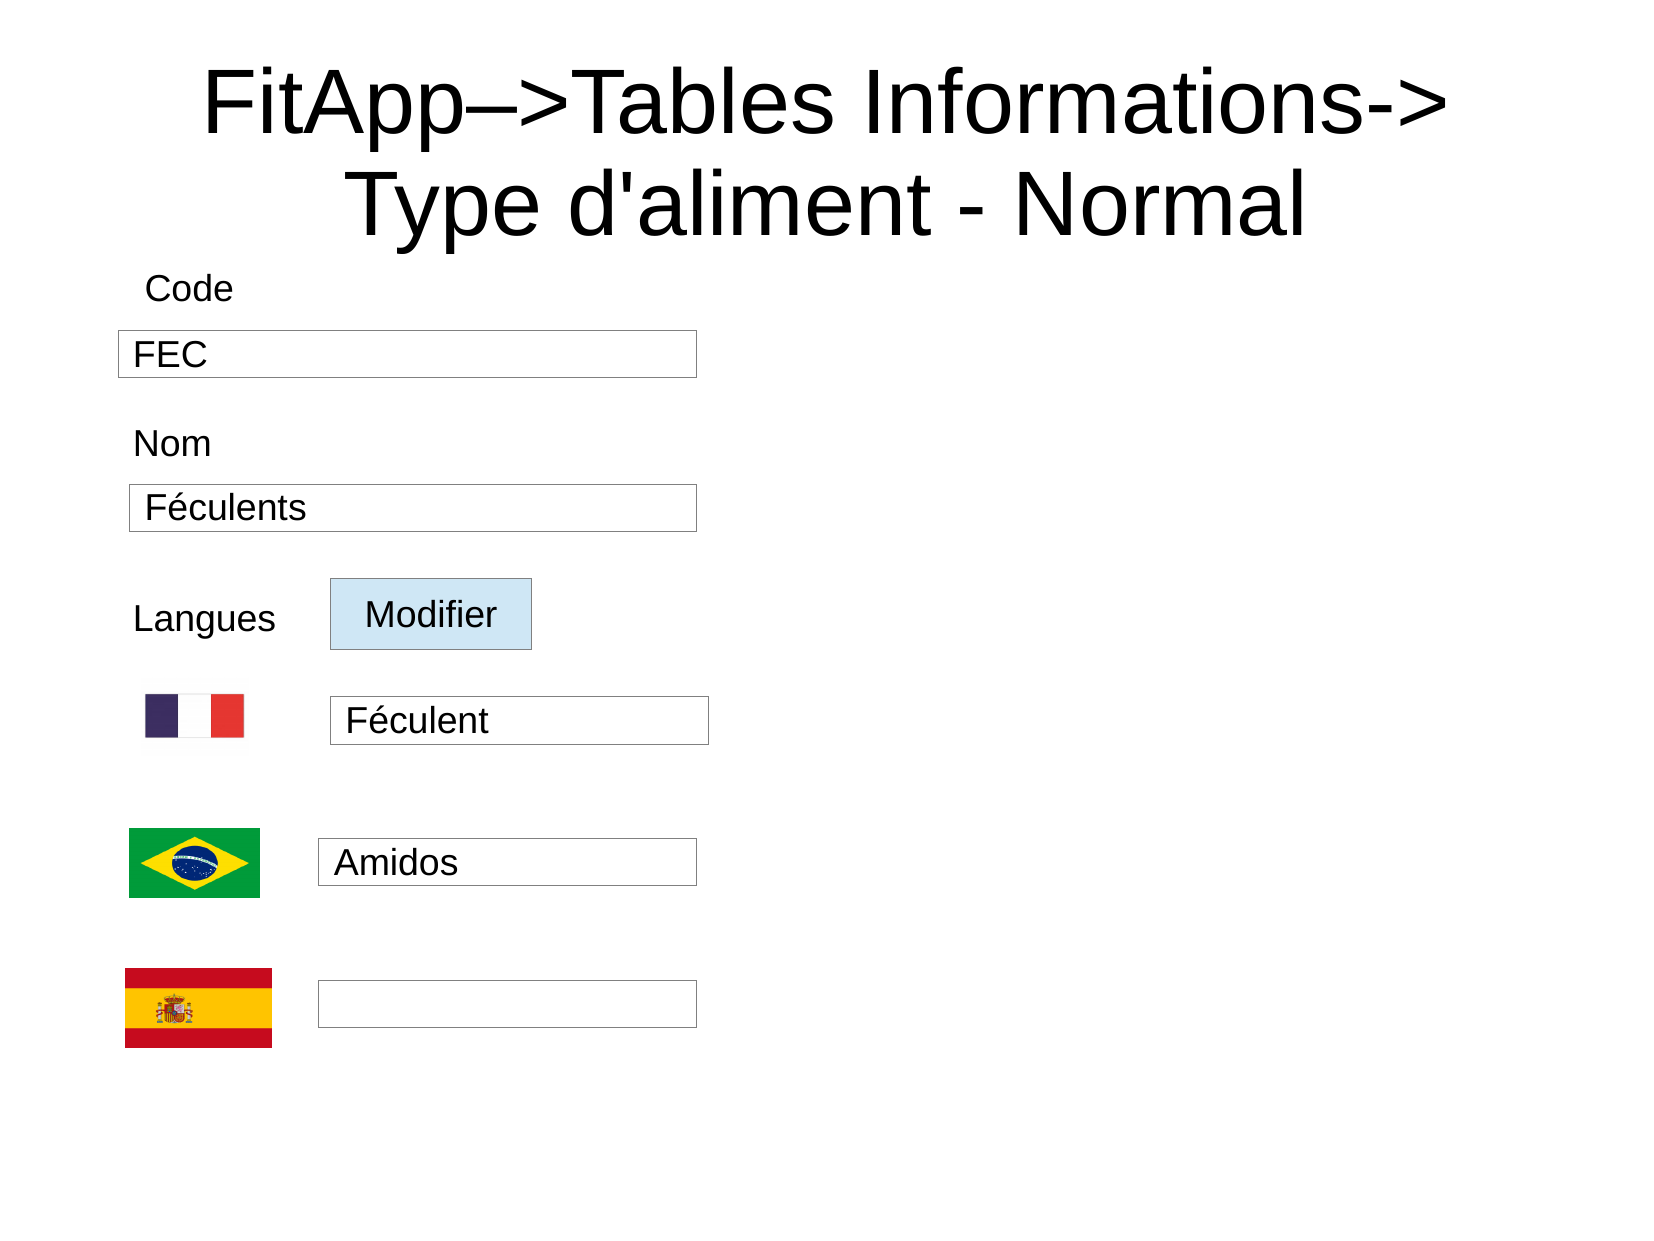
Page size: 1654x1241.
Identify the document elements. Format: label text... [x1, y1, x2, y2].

text_box FEC [118, 330, 697, 378]
text_box [318, 980, 697, 1028]
text_box Amidos [318, 838, 697, 886]
text_box Féculents [129, 484, 697, 532]
text_box Féculent [330, 696, 709, 745]
picture [125, 968, 272, 1048]
picture [141, 677, 249, 756]
title FitApp–>Tables Informations-> Type d'aliment - Normal [82, 49, 1571, 257]
text_box Modifier [330, 578, 532, 650]
text_box Code [129, 259, 355, 317]
picture [129, 828, 260, 898]
text_box Langues [118, 590, 319, 650]
text_box Nom [118, 415, 343, 473]
